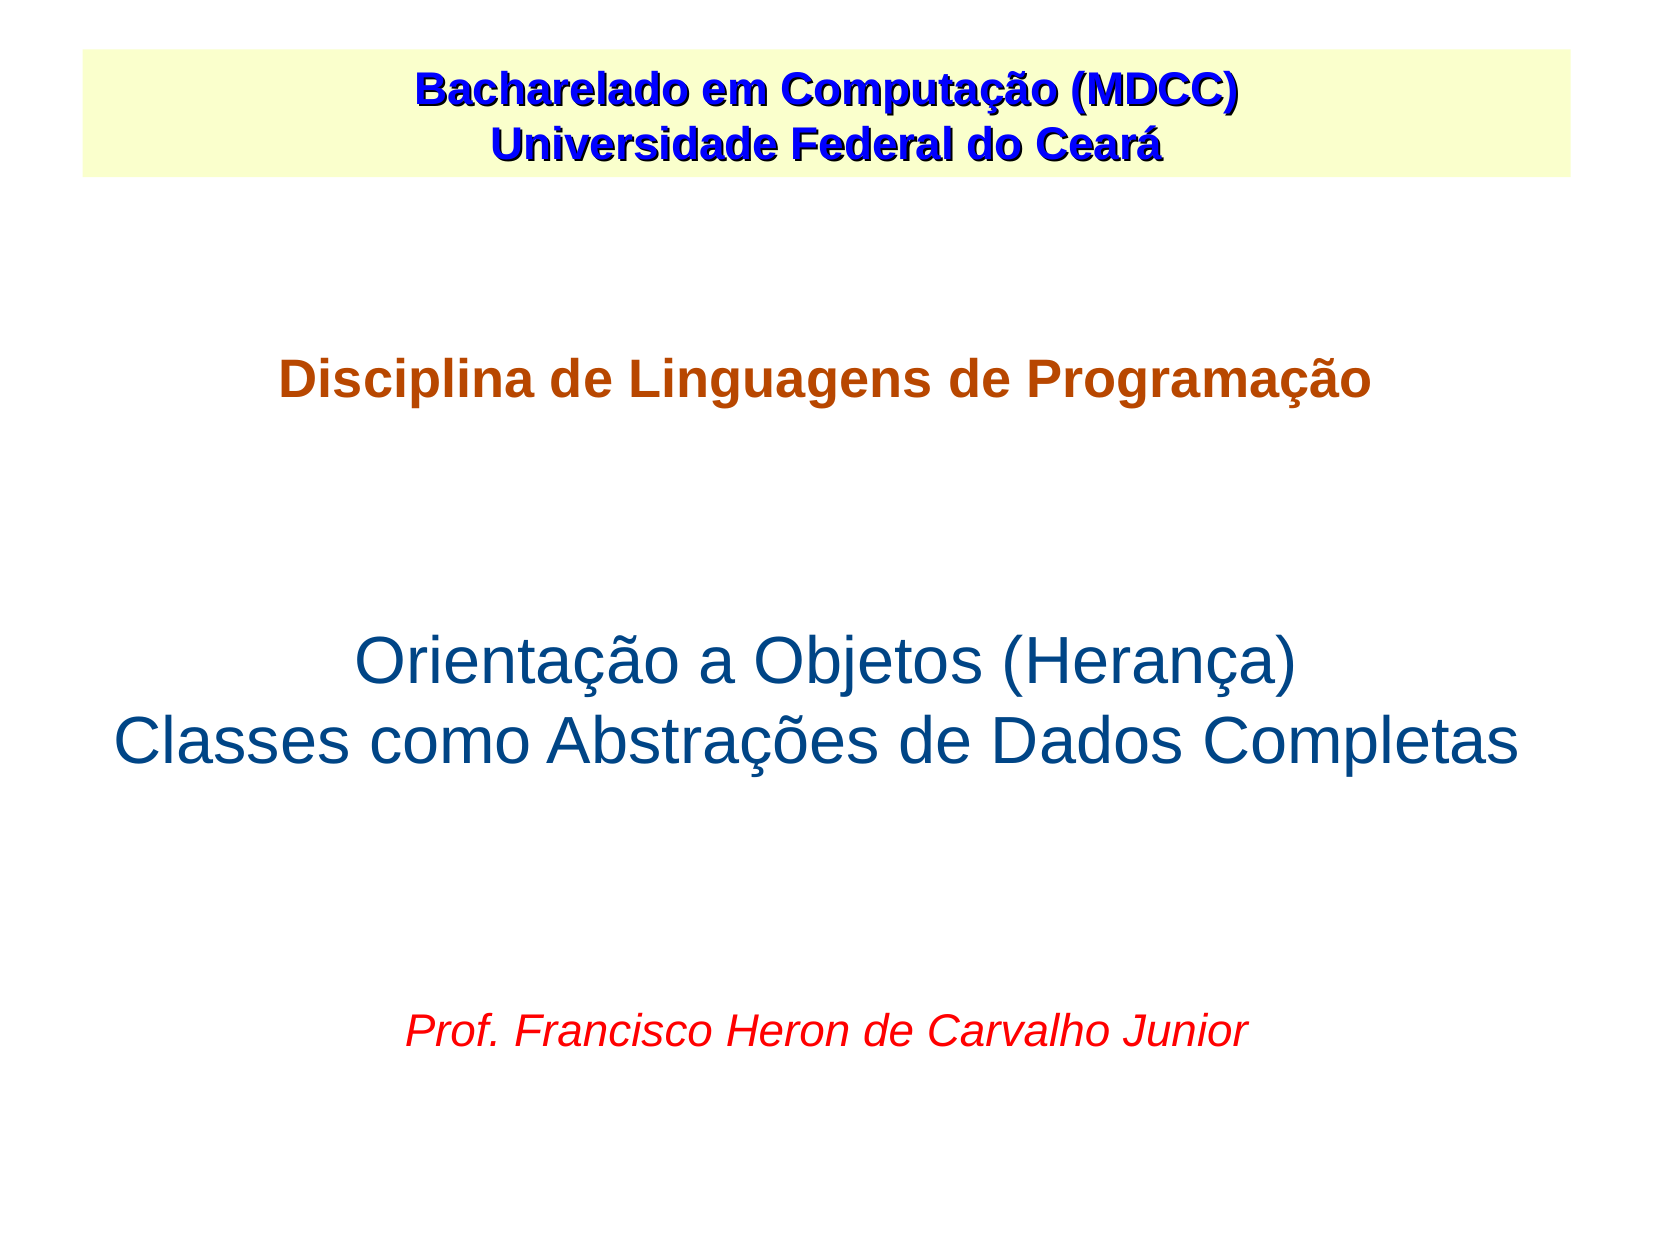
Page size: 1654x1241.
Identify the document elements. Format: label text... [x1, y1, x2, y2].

subtitle Disciplina de Linguagens de Programação Orientação a Objetos (Herança) Classes como Abstrações de Dados Completas Prof. Francisco Heron de Carvalho Junior [82, 290, 1571, 1109]
title Bacharelado em Computação (MDCC) Universidade Federal do Ceará [82, 49, 1571, 178]
